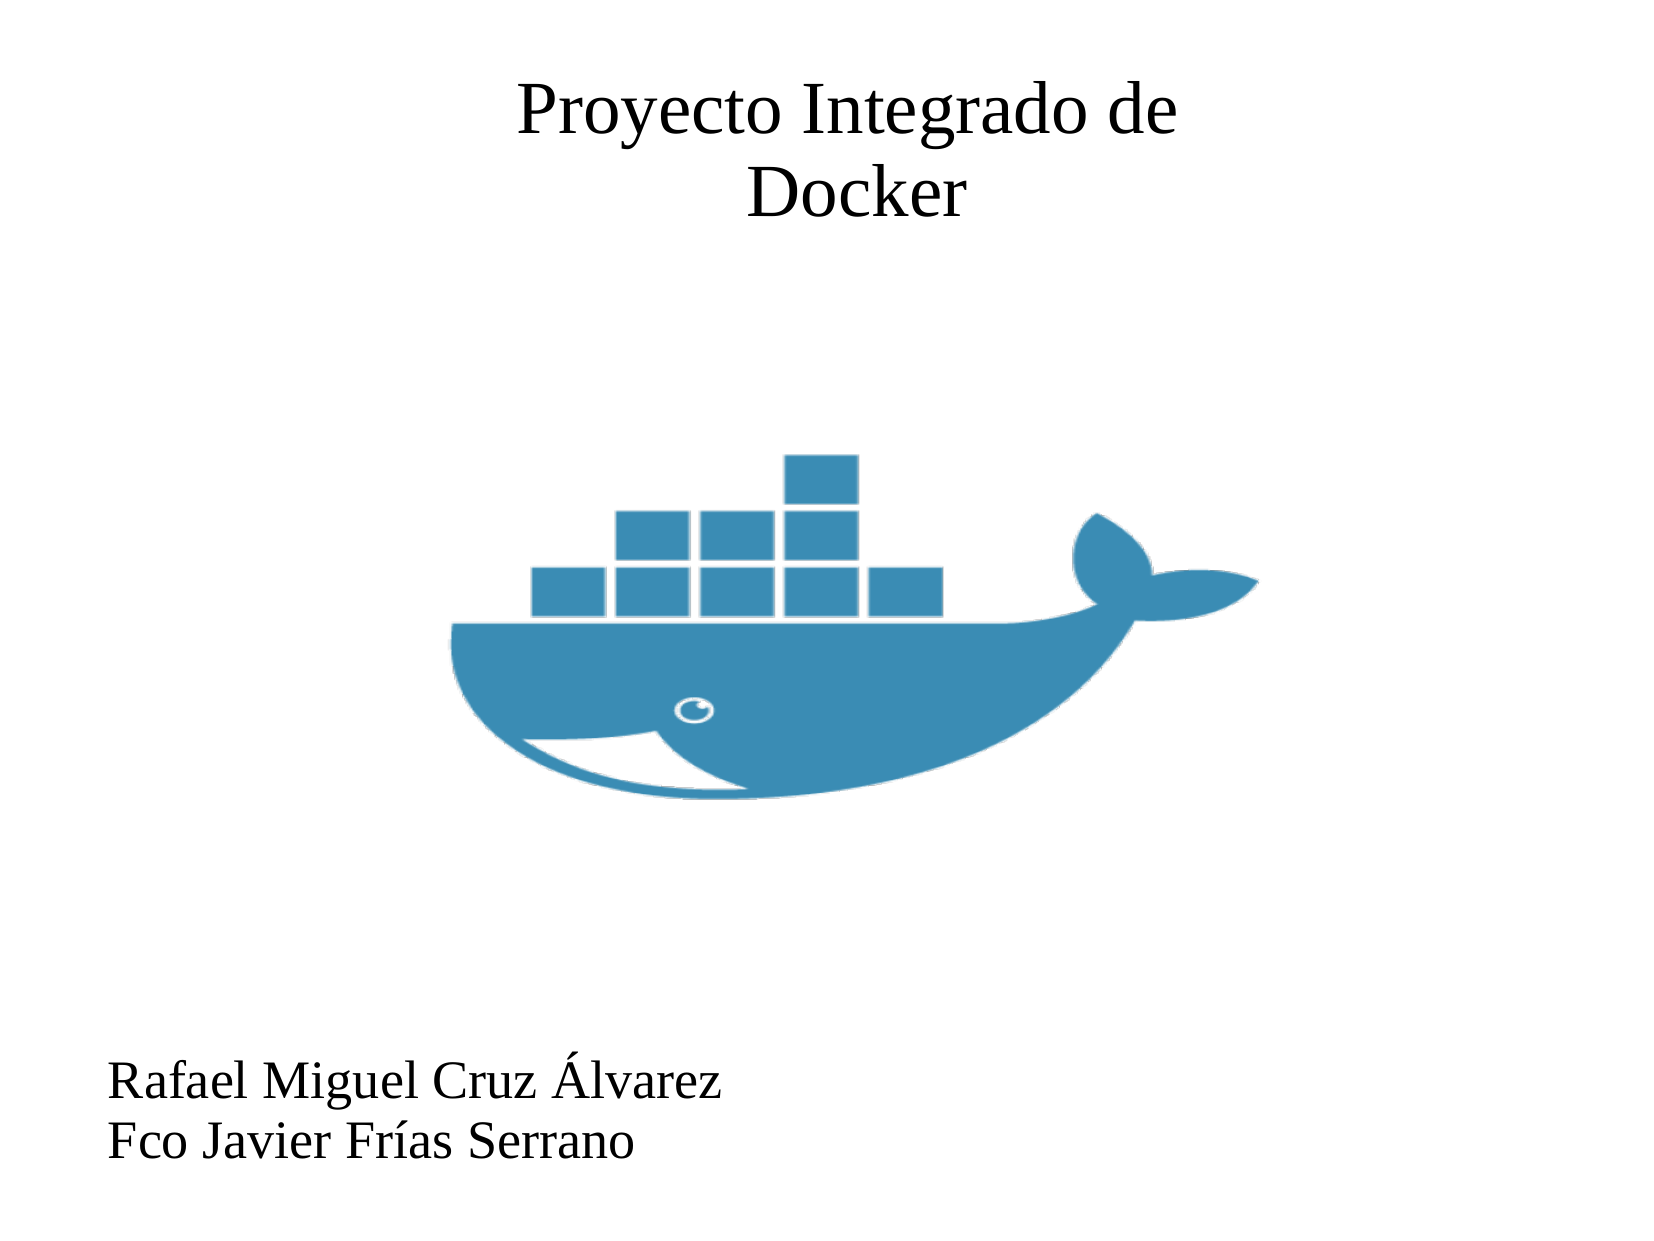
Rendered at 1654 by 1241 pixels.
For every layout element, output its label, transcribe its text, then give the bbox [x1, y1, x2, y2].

text_box Proyecto Integrado de Docker [501, 59, 1213, 354]
picture [442, 354, 1270, 905]
text_box Rafael Miguel Cruz Álvarez Fco Javier Frías Serrano [93, 983, 739, 1182]
